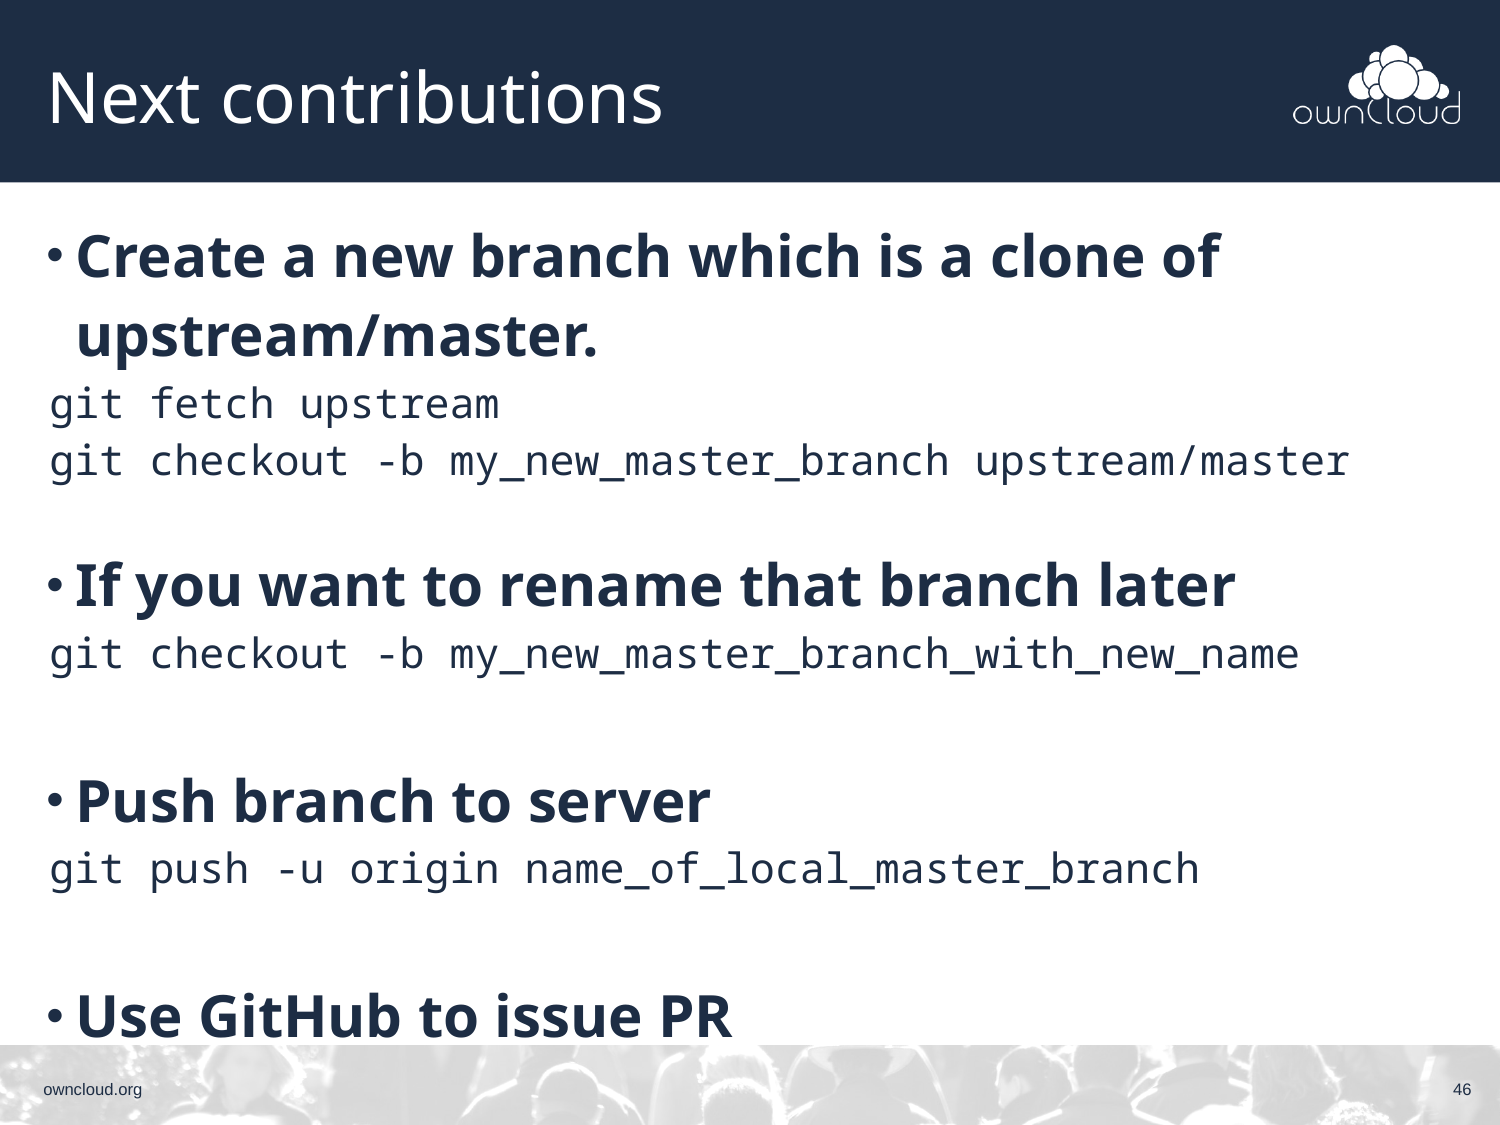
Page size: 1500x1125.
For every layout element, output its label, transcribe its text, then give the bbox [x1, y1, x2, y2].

picture [1293, 45, 1460, 124]
picture [0, 1045, 1500, 1125]
list Create a new branch which is a clone of upstream/master. git fetch upstream git checkout -b my_new_master_branch upstream/master If you want to rename that branch later git checkout -b my_new_master_branch_with_new_name Push branch to server git push -u origin name_of_local_master_branch Use GitHub to issue PR [46, 214, 1465, 1026]
title Next contributions [46, 5, 1258, 187]
